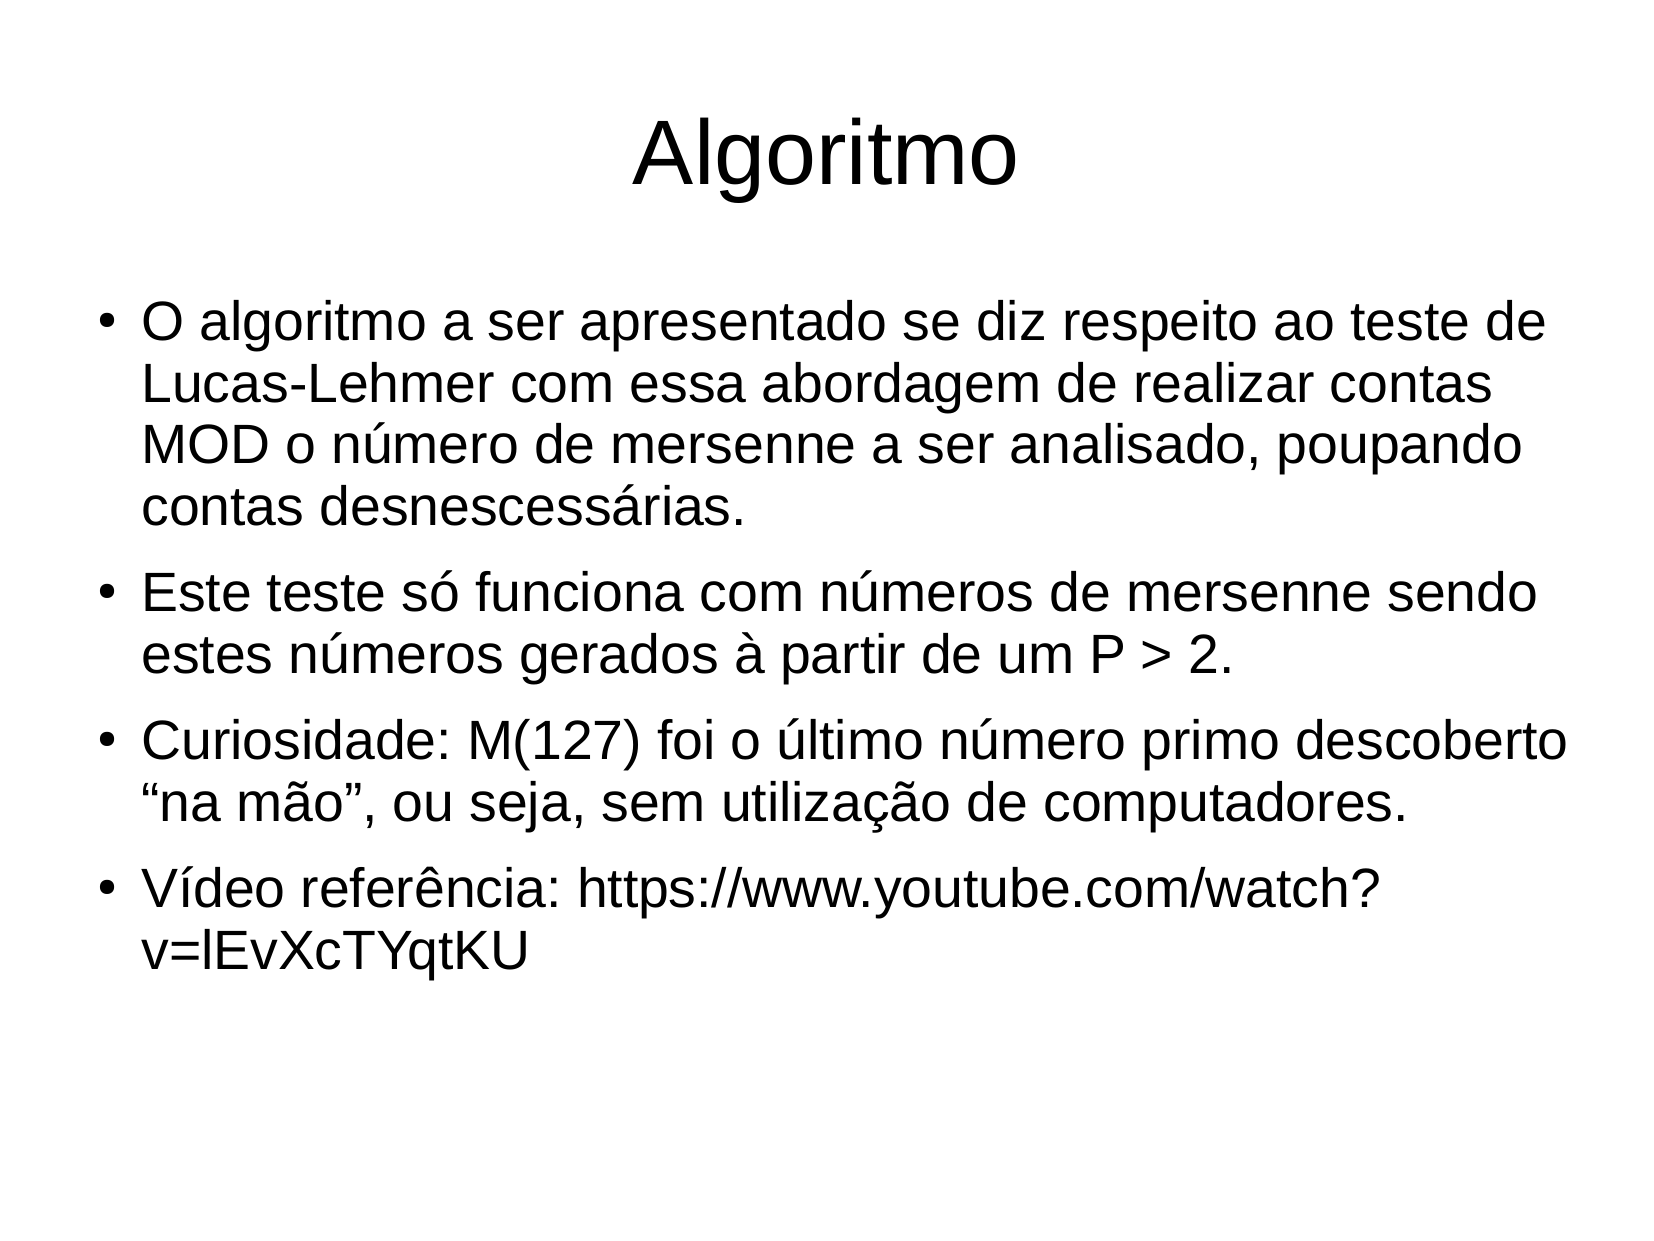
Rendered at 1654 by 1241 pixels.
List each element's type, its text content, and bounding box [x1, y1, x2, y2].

title Algoritmo [82, 49, 1571, 257]
list O algoritmo a ser apresentado se diz respeito ao teste de Lucas-Lehmer com essa abordagem de realizar contas MOD o número de mersenne a ser analisado, poupando contas desnescessárias. Este teste só funciona com números de mersenne sendo estes números gerados à partir de um P > 2. Curiosidade: M(127) foi o último número primo descoberto “na mão”, ou seja, sem utilização de computadores. Vídeo referência: https://www.youtube.com/watch?v=lEvXcTYqtKU [82, 290, 1571, 1010]
